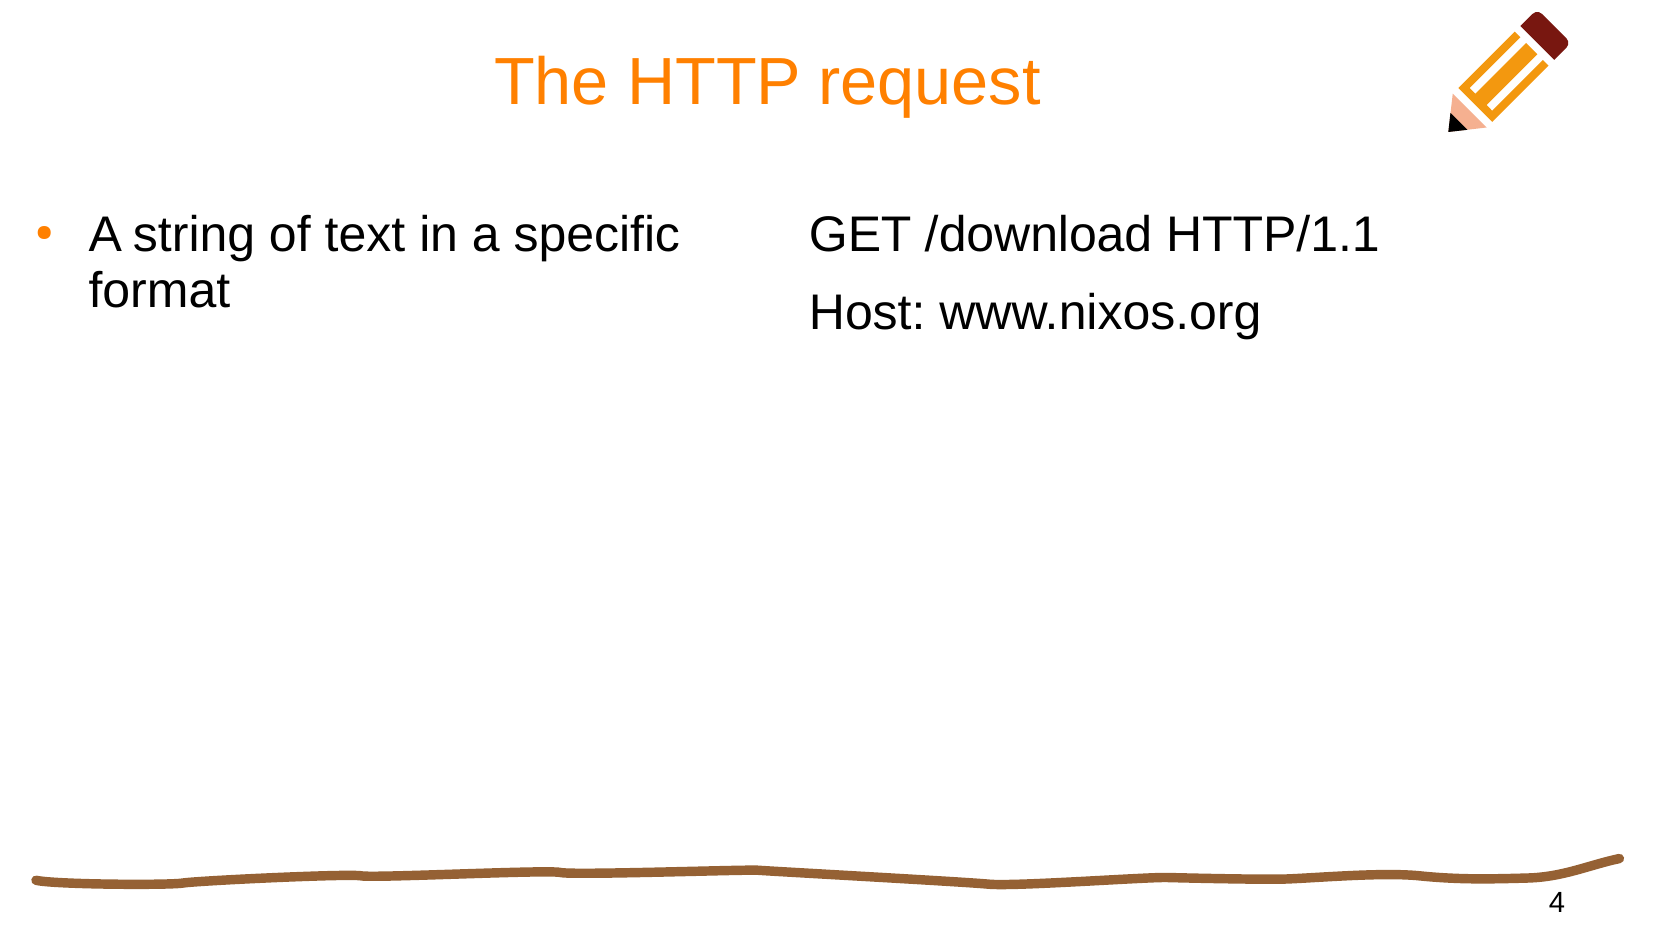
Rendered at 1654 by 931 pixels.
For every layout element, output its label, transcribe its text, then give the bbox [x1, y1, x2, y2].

list GET /download HTTP/1.1 Host: www.nixos.org [738, 206, 1566, 857]
title The HTTP request [88, 29, 1447, 133]
list A string of text in a specific format [17, 206, 738, 857]
